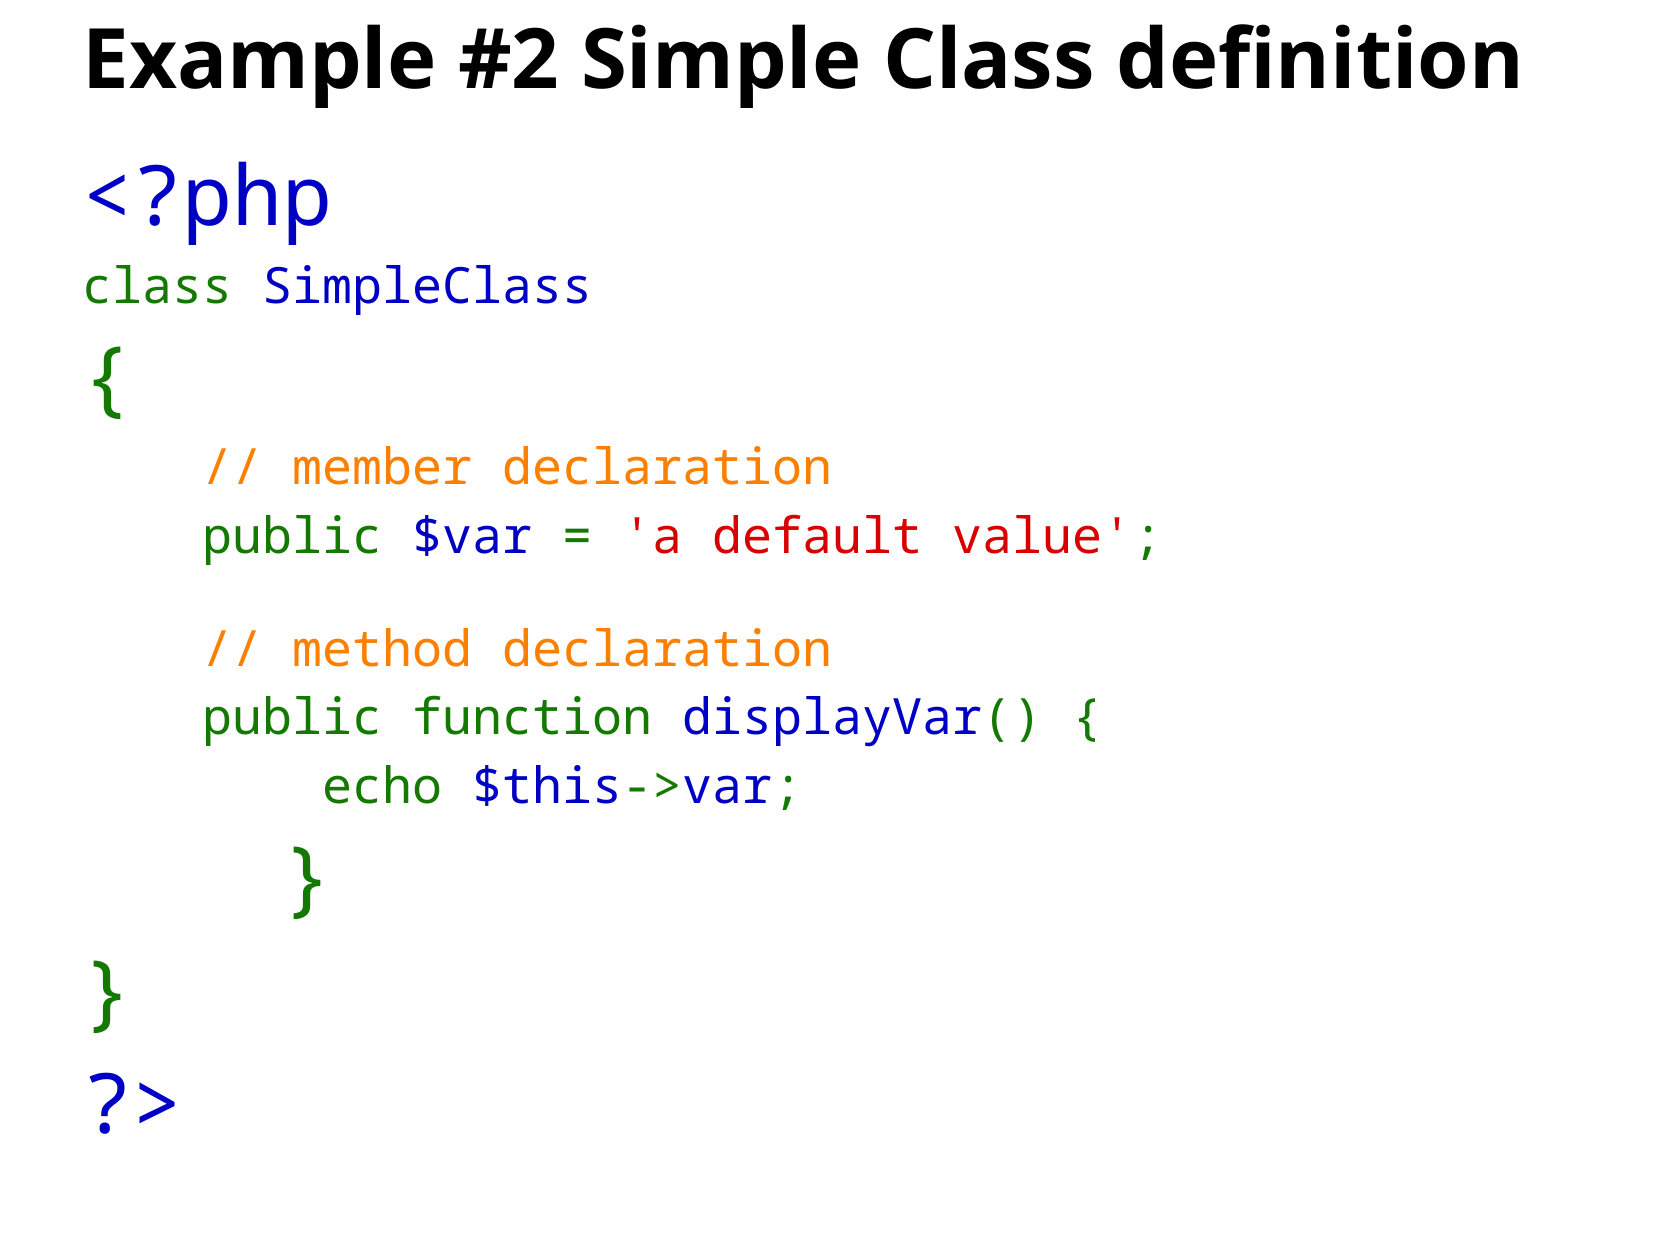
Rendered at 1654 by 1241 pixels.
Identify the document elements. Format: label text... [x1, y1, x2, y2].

subtitle Example #2 Simple Class definition <?php class SimpleClass { // member declaration public $var = 'a default value'; // method declaration public function displayVar() { echo $this->var; } } ?> [82, 56, 1571, 1102]
